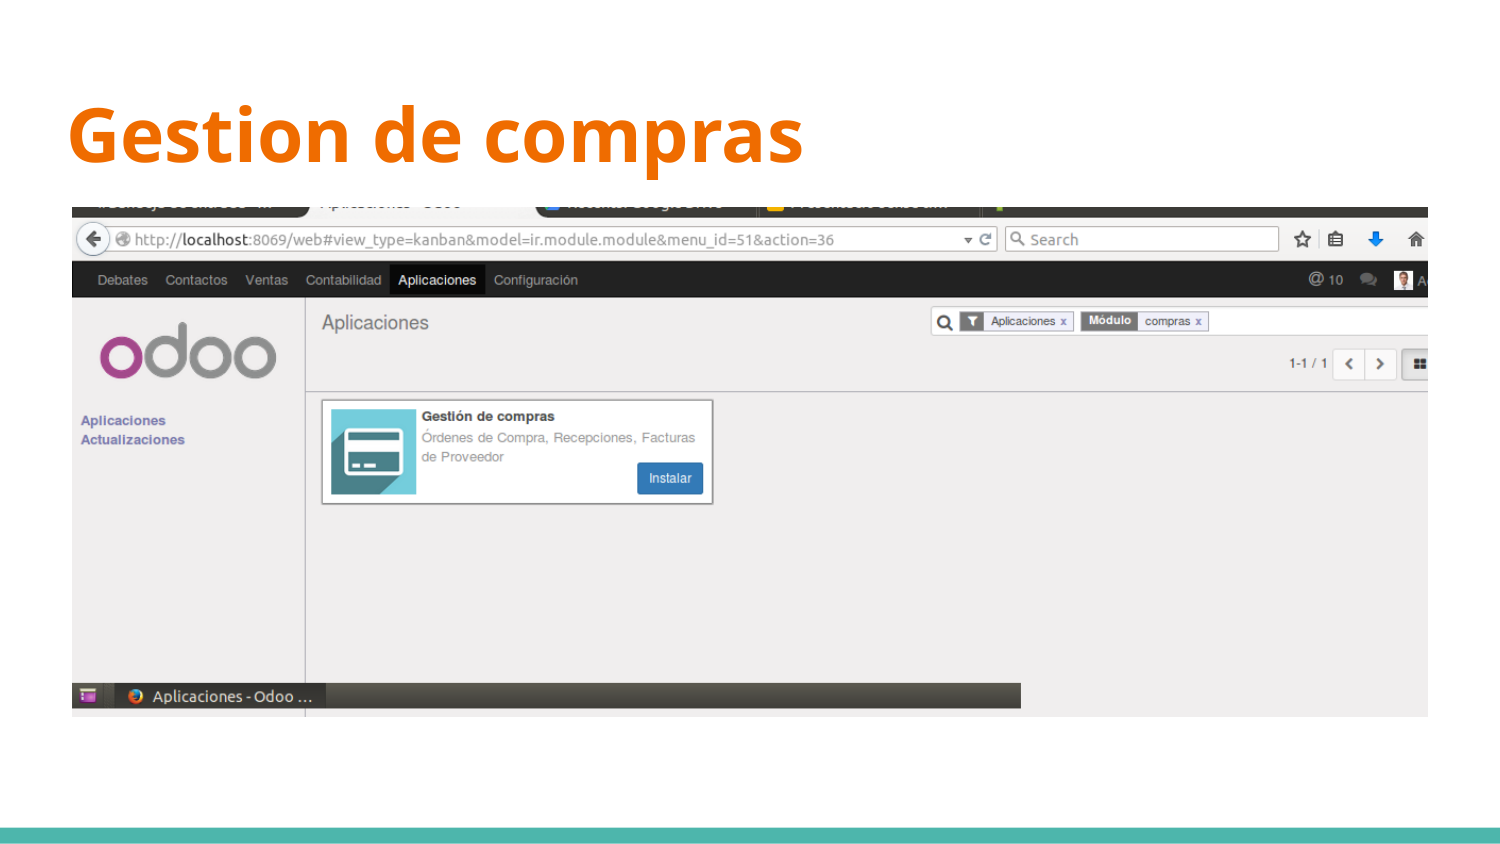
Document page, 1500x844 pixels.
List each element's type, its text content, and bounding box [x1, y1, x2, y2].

title Gestion de compras [51, 72, 1449, 189]
picture [72, 207, 1428, 717]
